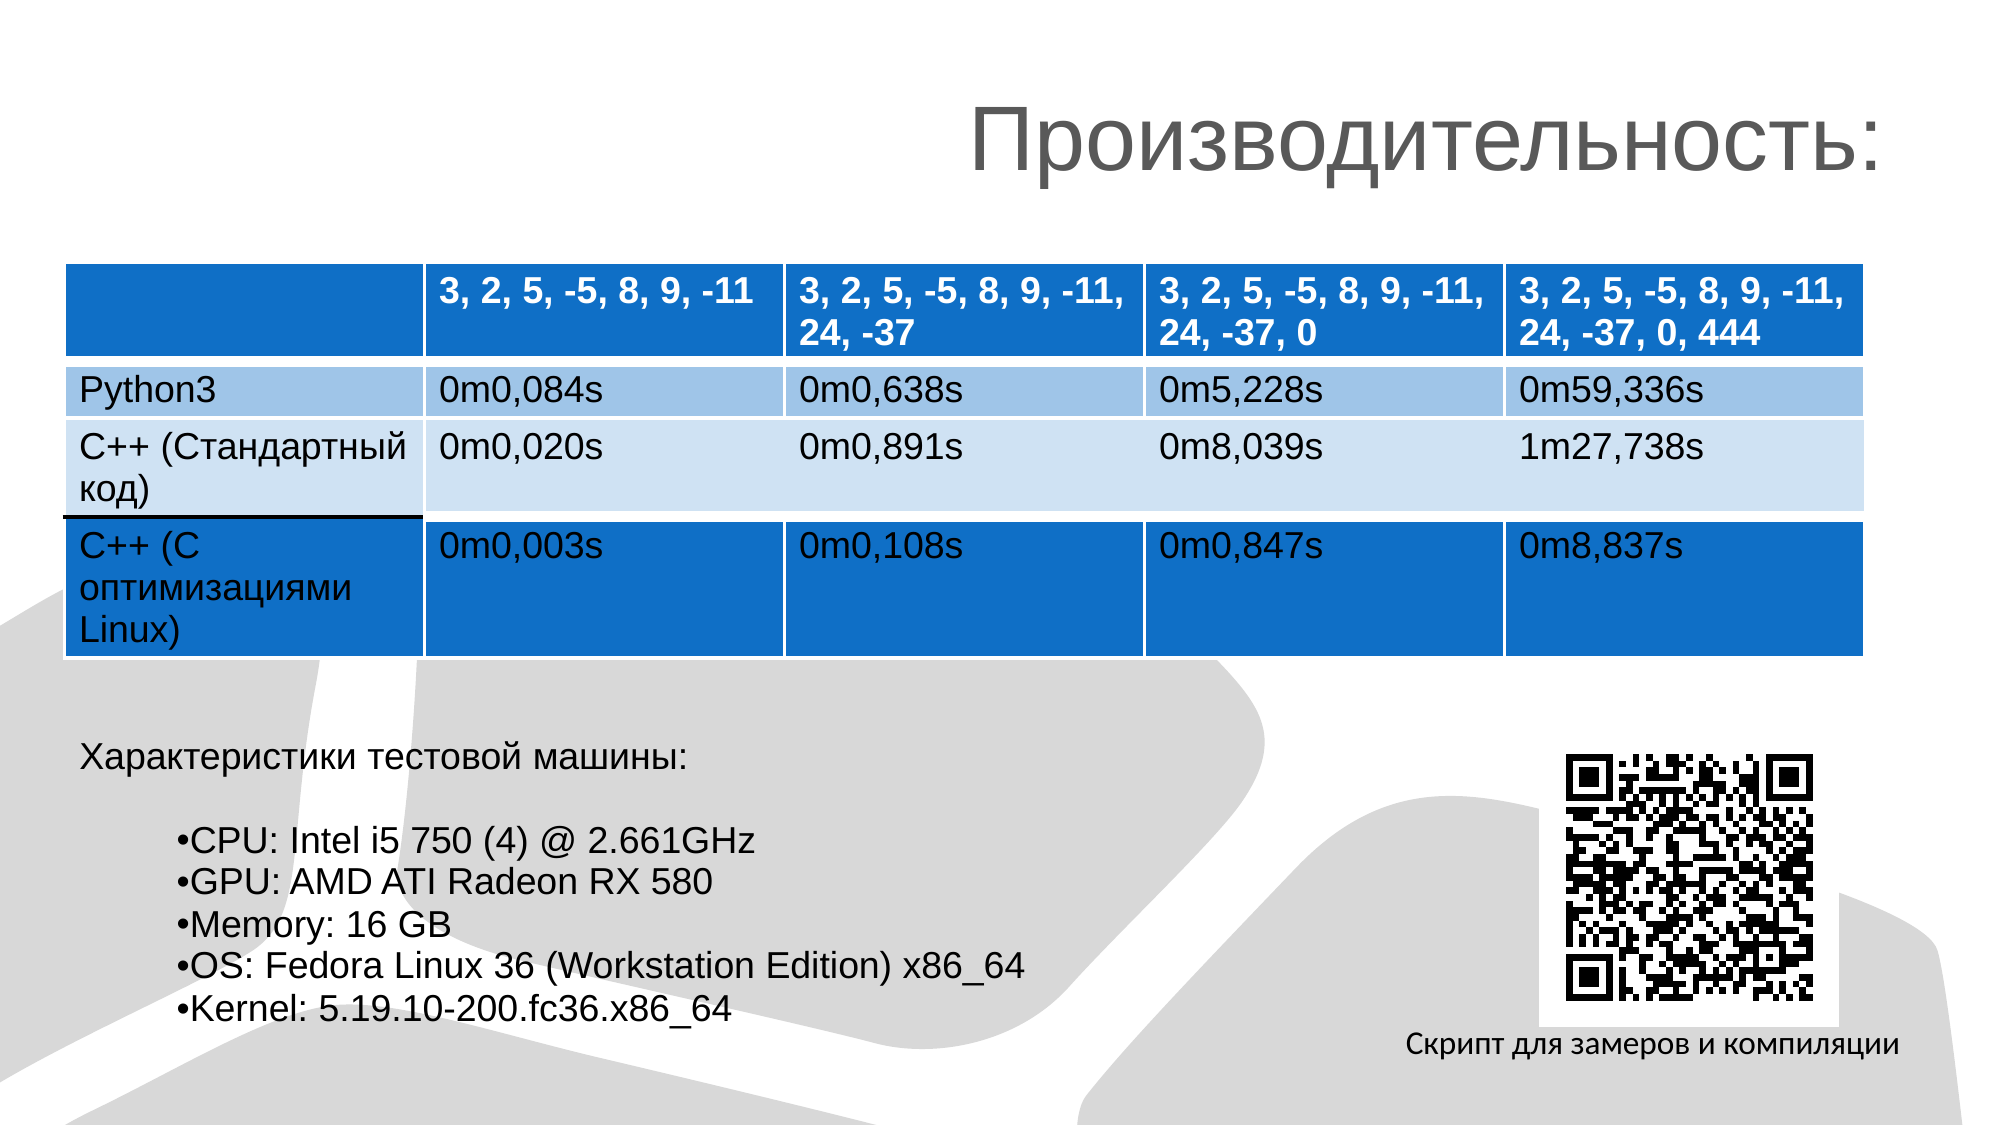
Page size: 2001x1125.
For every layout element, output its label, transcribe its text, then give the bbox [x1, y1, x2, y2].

table_cell C++ (Стандартный код) [66, 420, 423, 515]
text_box Характеристики тестовой машины: CPU: Intel i5 750 (4) @ 2.661GHz GPU: AMD ATI Radeon RX 580 Memory: 16 GB OS: Fedora Linux 36 (Workstation Edition) x86_64 Kernel: 5.19.10-200.fc36.x86_64 [64, 727, 1107, 1013]
table_cell 0m0,891s [784, 420, 1144, 511]
table_cell 0m8,039s [1144, 420, 1504, 511]
table_cell 0m59,336s [1506, 367, 1863, 416]
picture [1539, 727, 1839, 1021]
table_header 3, 2, 5, -5, 8, 9, -11, 24, -37 [786, 264, 1143, 356]
table_cell 0m0,638s [786, 367, 1143, 416]
table_cell Python3 [66, 367, 423, 416]
table_cell 0m0,003s [426, 522, 783, 656]
table_header 3, 2, 5, -5, 8, 9, -11, 24, -37, 0, 444 [1506, 264, 1863, 356]
table_cell 1m27,738s [1504, 420, 1864, 511]
table_header [66, 264, 423, 356]
table_header 3, 2, 5, -5, 8, 9, -11, 24, -37, 0 [1146, 264, 1503, 356]
table_cell 0m0,084s [426, 367, 783, 416]
text_box Скрипт для замеров и компиляции [1390, 1021, 1988, 1077]
table_cell 0m0,847s [1146, 522, 1503, 656]
table_cell 0m0,108s [786, 522, 1143, 656]
table_cell 0m5,228s [1146, 367, 1503, 416]
table_cell 0m8,837s [1506, 522, 1863, 656]
table_header 3, 2, 5, -5, 8, 9, -11 [426, 264, 783, 356]
table_cell 0m0,020s [426, 420, 784, 511]
title Производительность: [99, 45, 1900, 233]
table_cell C++ (С оптимизациями Linux) [66, 519, 423, 656]
